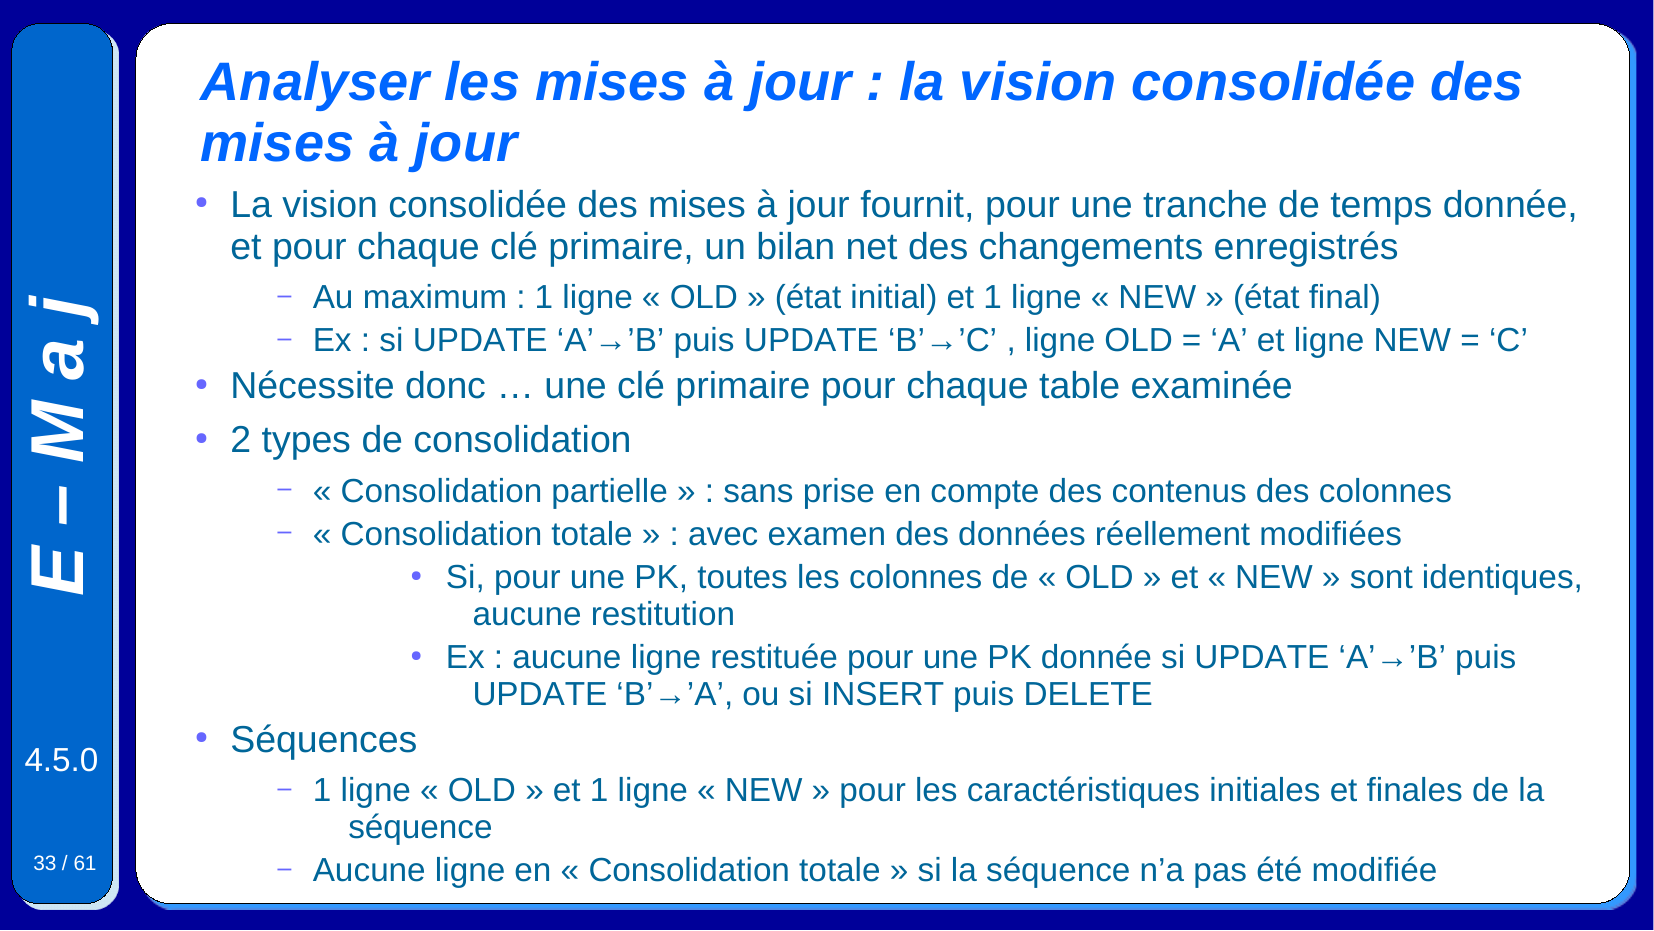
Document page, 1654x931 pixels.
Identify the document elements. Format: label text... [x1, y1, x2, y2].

list La vision consolidée des mises à jour fournit, pour une tranche de temps donnée, et pour chaque clé primaire, un bilan net des changements enregistrés Au maximum : 1 ligne « OLD » (état initial) et 1 ligne « NEW » (état final) Ex : si UPDATE ‘A’→’B’ puis UPDATE ‘B’→’C’ , ligne OLD = ‘A’ et ligne NEW = ‘C’ Nécessite donc … une clé primaire pour chaque table examinée 2 types de consolidation « Consolidation partielle » : sans prise en compte des contenus des colonnes « Consolidation totale » : avec examen des données réellement modifiées Si, pour une PK, toutes les colonnes de « OLD » et « NEW » sont identiques, aucune restitution Ex : aucune ligne restituée pour une PK donnée si UPDATE ‘A’→’B’ puis UPDATE ‘B’→’A’, ou si INSERT puis DELETE Séquences 1 ligne « OLD » et 1 ligne « NEW » pour les caractéristiques initiales et finales de la séquence Aucune ligne en « Consolidation totale » si la séquence n’a pas été modifiée [177, 183, 1587, 889]
title Analyser les mises à jour : la vision consolidée des mises à jour [200, 34, 1575, 183]
